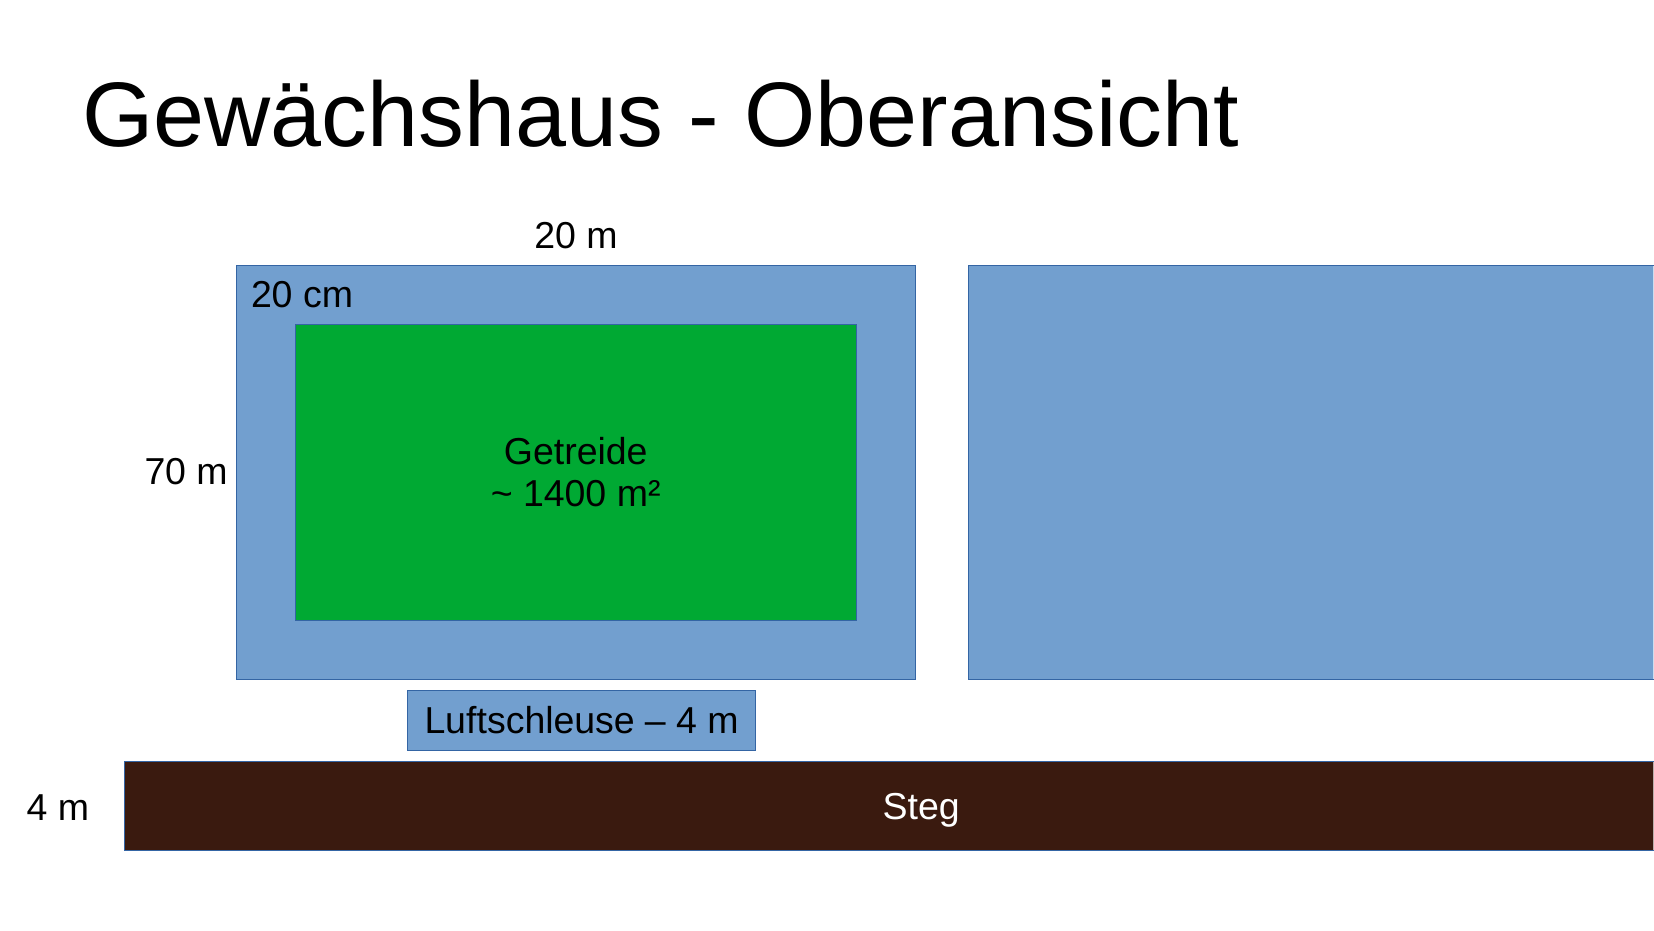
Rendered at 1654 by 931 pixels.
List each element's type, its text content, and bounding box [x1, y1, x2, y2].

text_box Getreide ~ 1400 m² [295, 324, 857, 621]
text_box 20 m [519, 206, 668, 264]
text_box Luftschleuse – 4 m [407, 690, 756, 751]
text_box [968, 265, 1654, 680]
text_box [236, 265, 916, 680]
title Gewächshaus - Oberansicht [82, 37, 1571, 193]
text_box 20 cm [236, 265, 384, 323]
text_box 4 m [11, 779, 160, 837]
text_box Steg [124, 761, 1654, 851]
text_box 70 m [129, 442, 278, 500]
